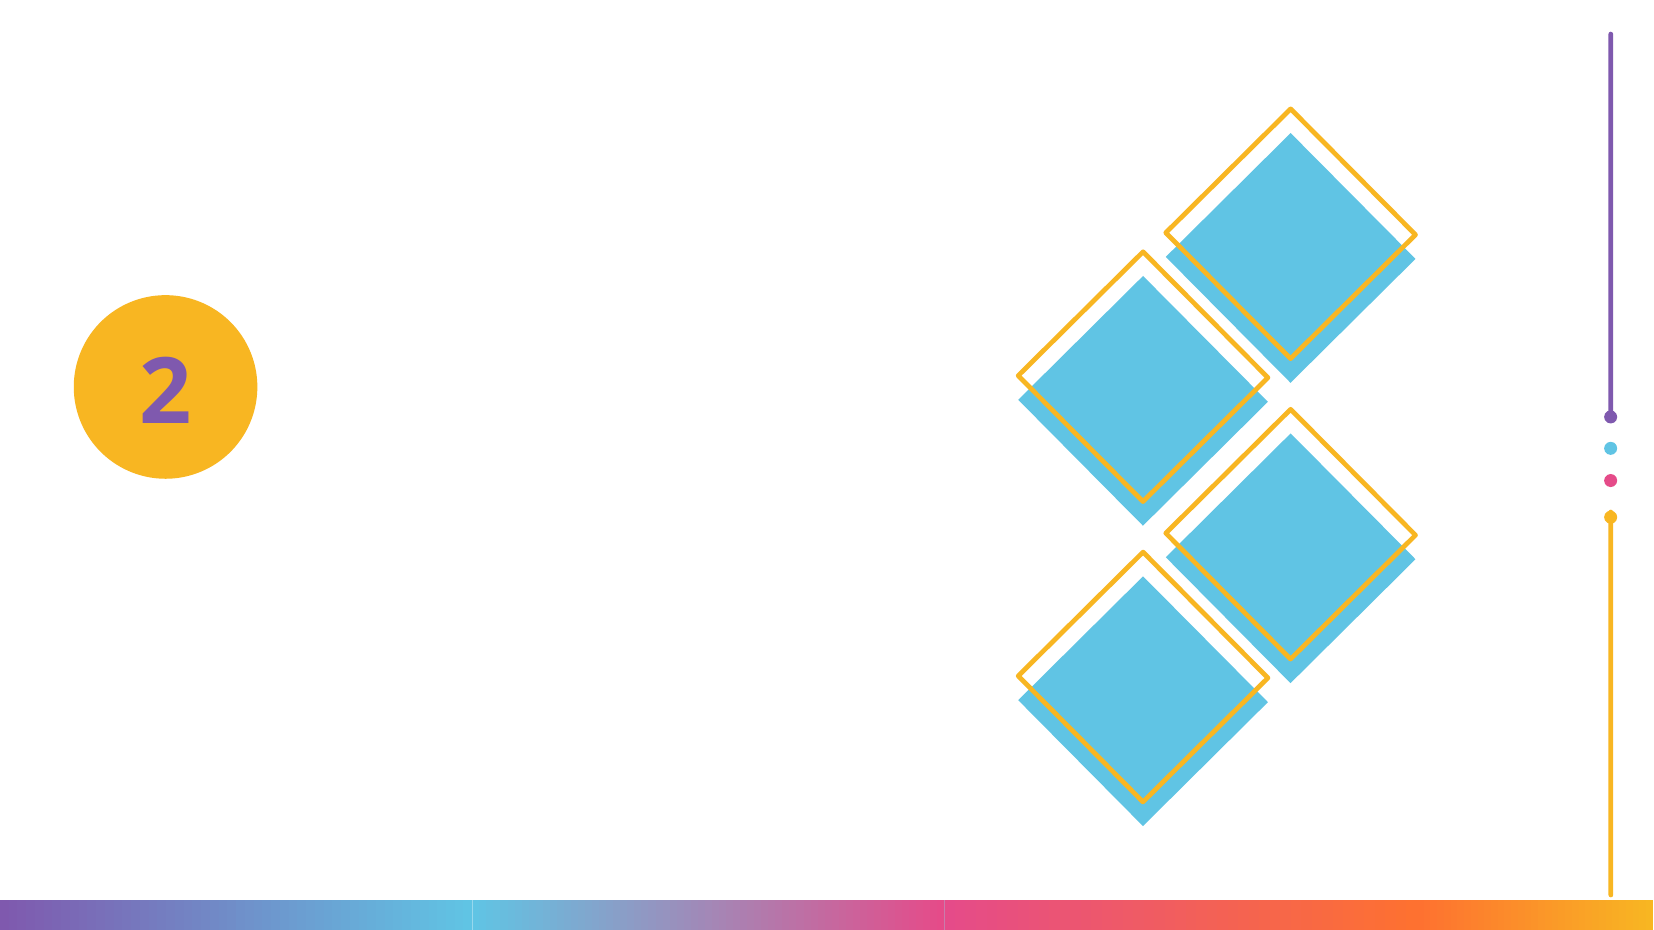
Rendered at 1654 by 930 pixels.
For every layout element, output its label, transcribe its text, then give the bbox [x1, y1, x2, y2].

text_box 2 [73, 295, 258, 479]
